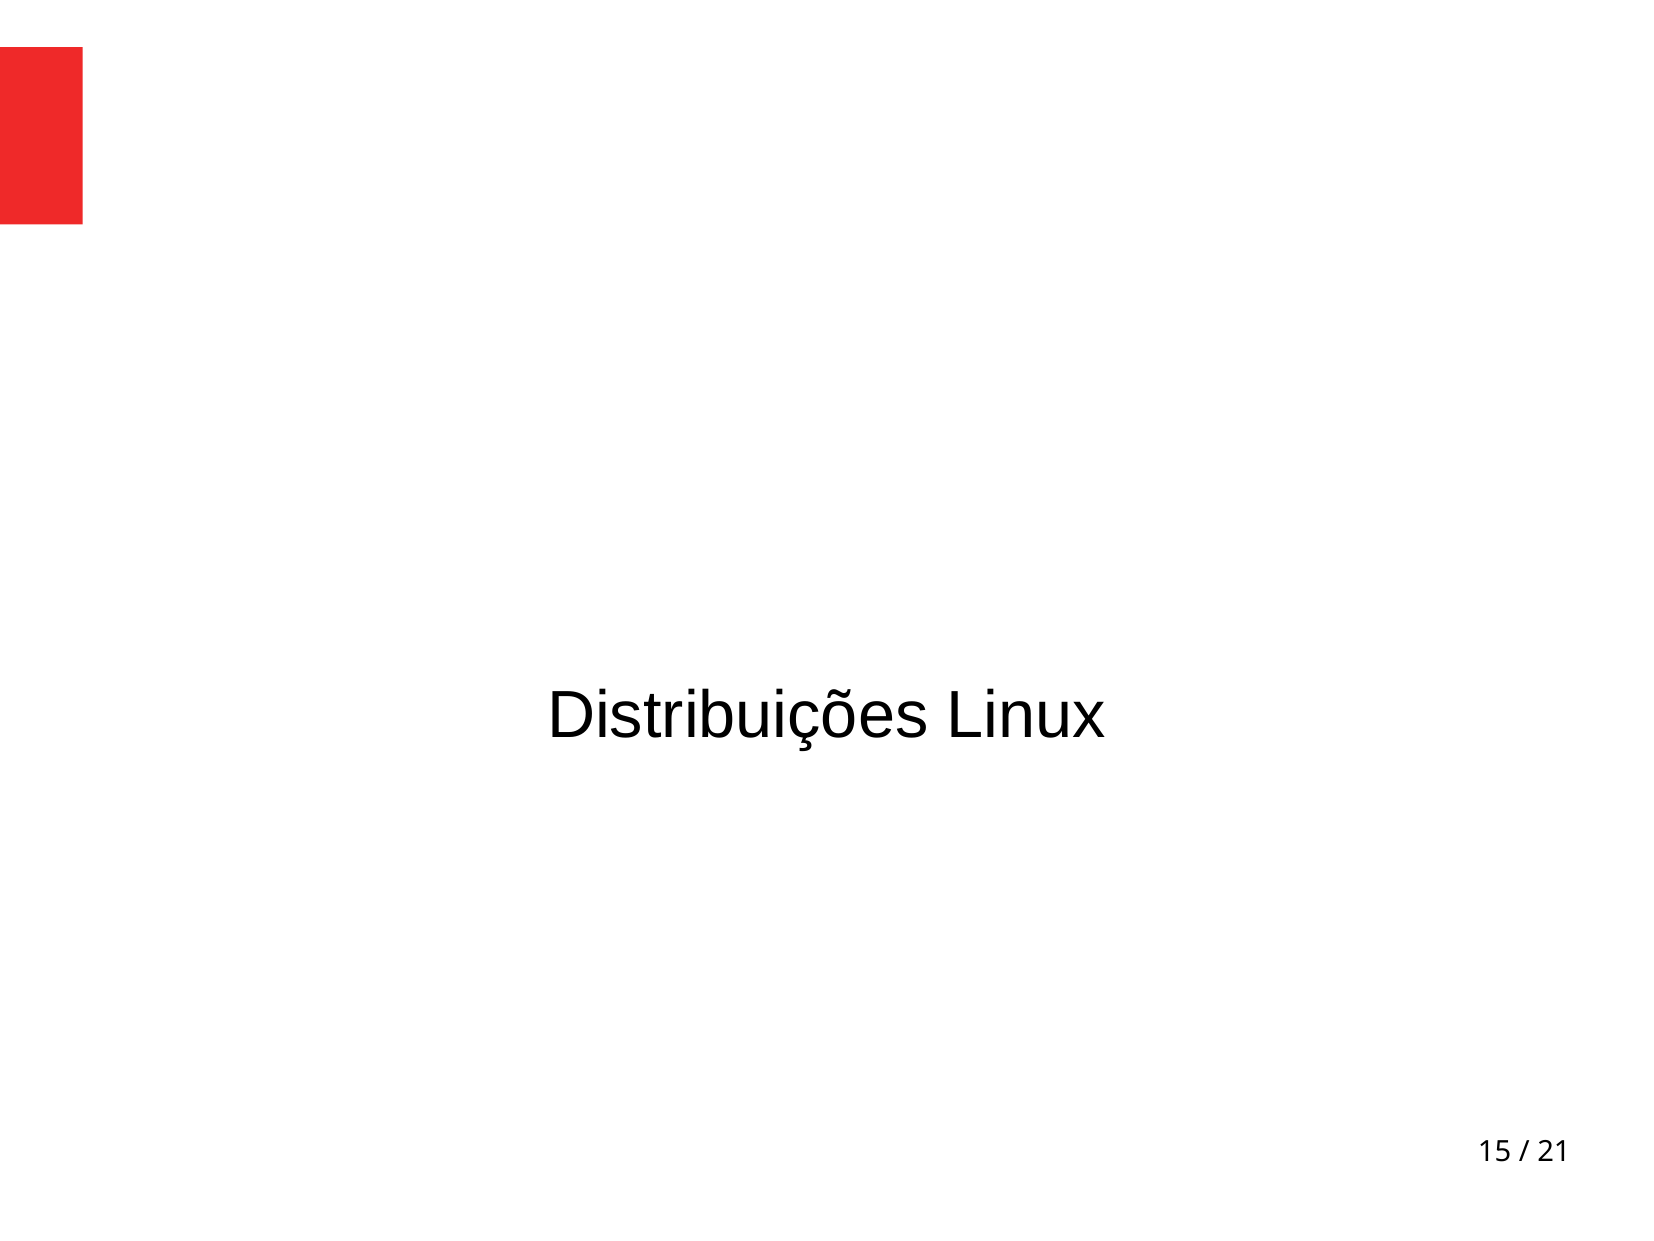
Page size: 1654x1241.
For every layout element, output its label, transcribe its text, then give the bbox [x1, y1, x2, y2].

subtitle Distribuições Linux [118, 354, 1536, 1074]
